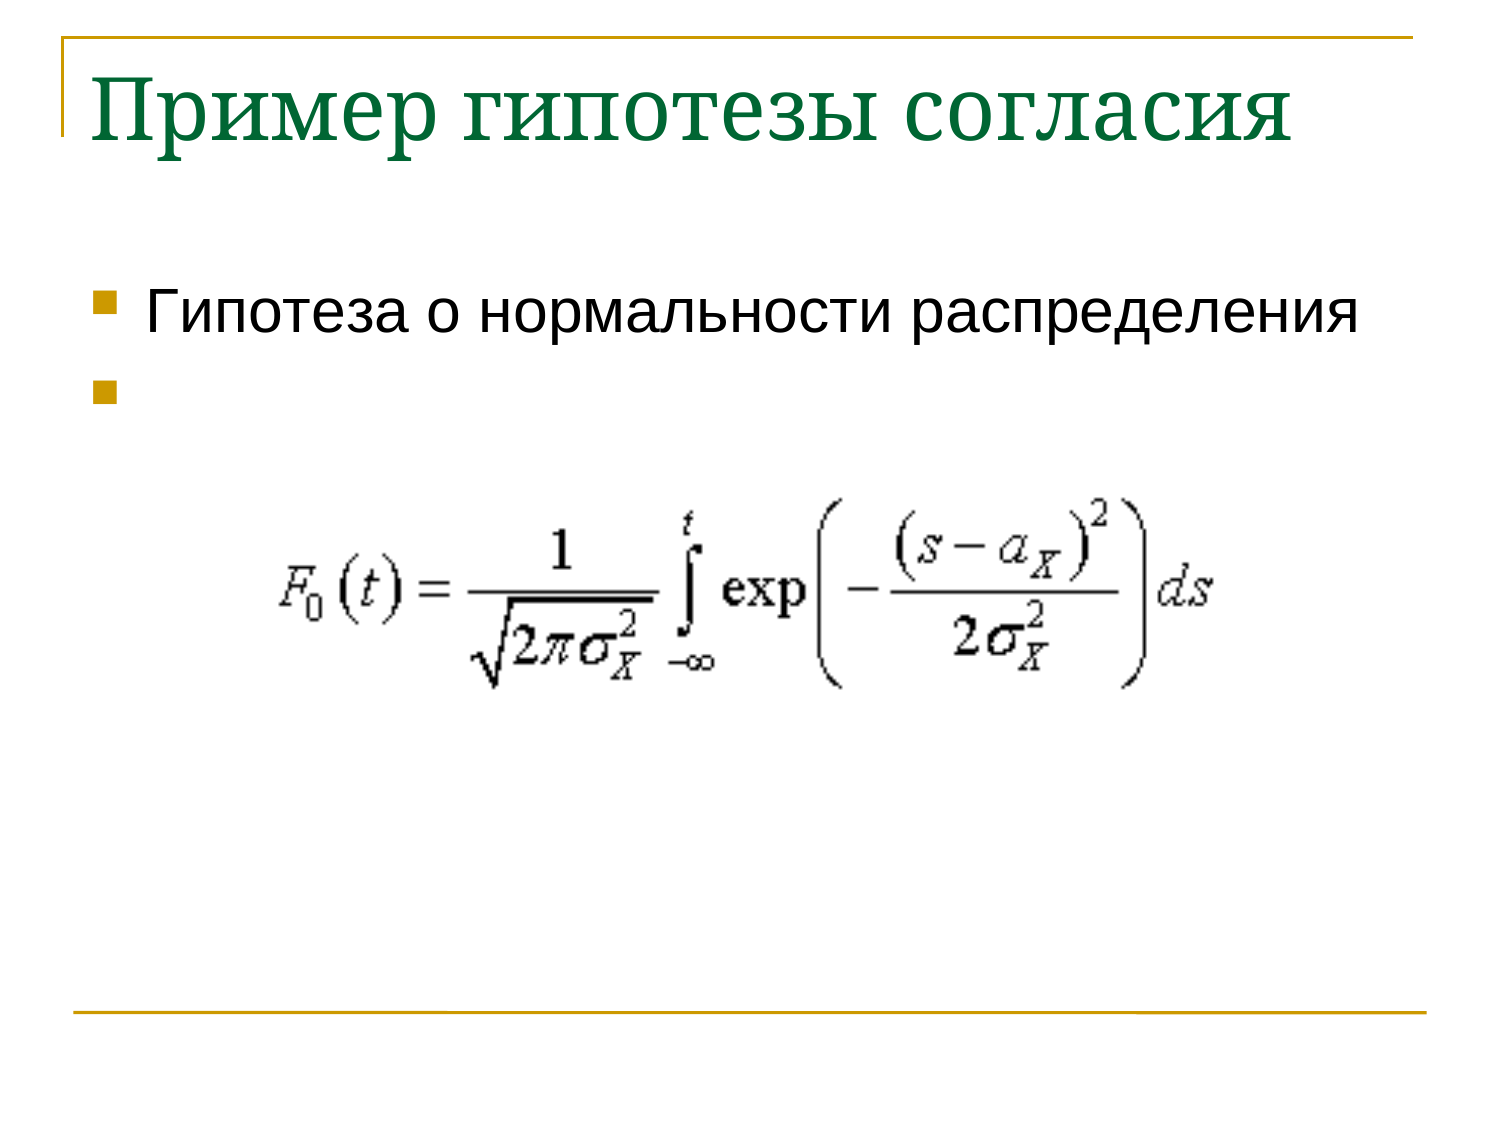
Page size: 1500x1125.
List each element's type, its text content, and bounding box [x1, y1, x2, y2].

picture [265, 484, 1223, 699]
list Гипотеза о нормальности распределения [75, 262, 1426, 1006]
title Пример гипотезы согласия [75, 45, 1426, 233]
